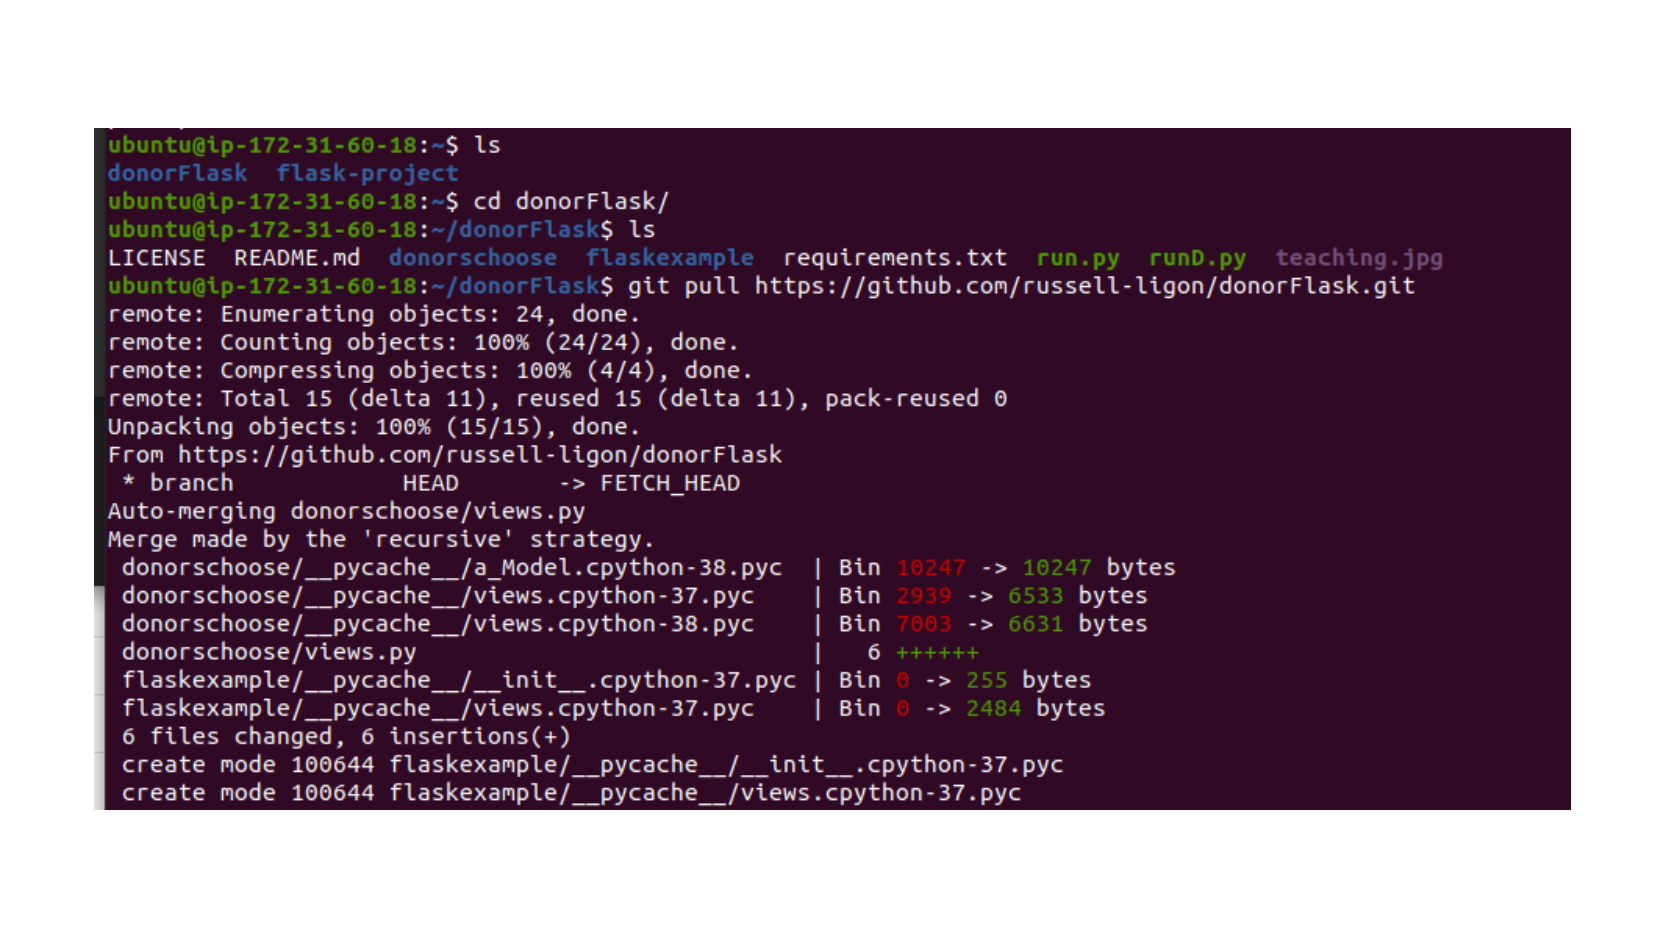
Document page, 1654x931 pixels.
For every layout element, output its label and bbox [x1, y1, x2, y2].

picture [94, 128, 1571, 810]
